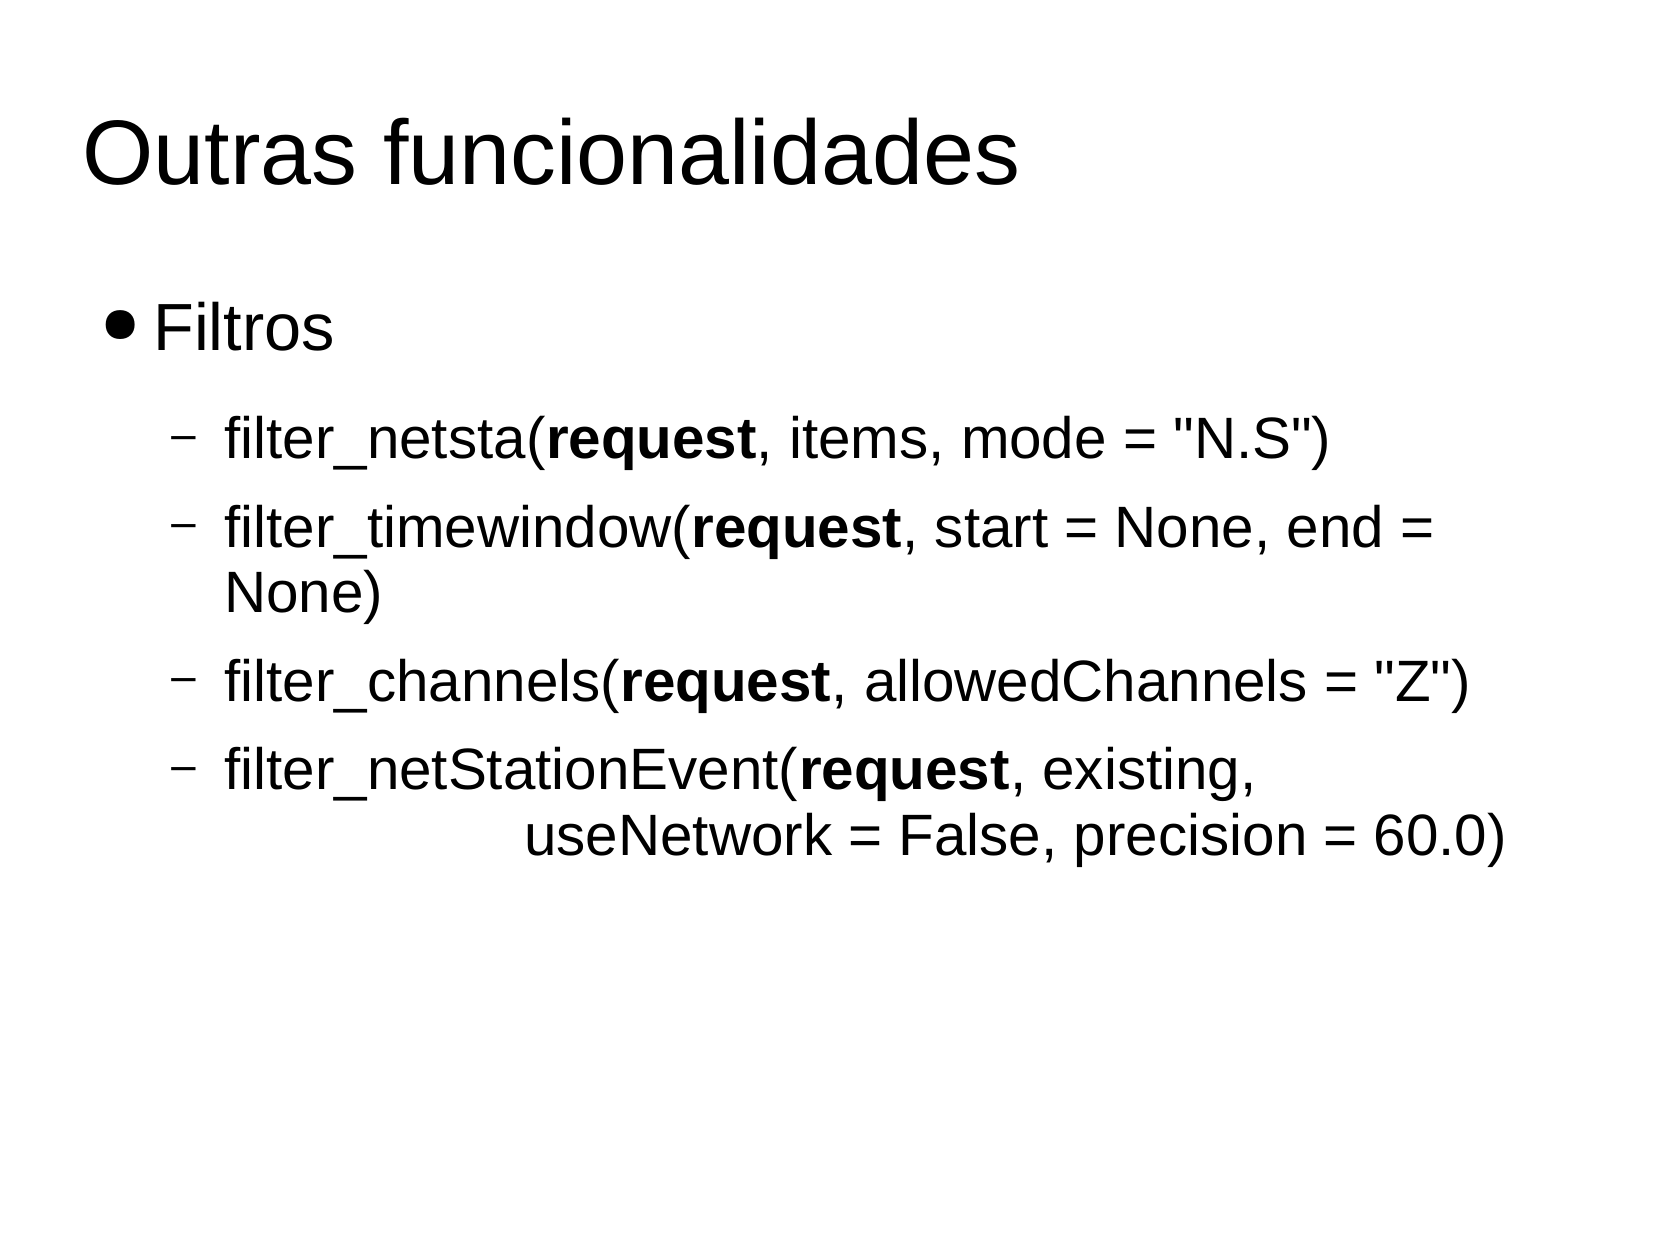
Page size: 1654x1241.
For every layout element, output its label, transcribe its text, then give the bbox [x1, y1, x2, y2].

list Filtros filter_netsta(request, items, mode = "N.S") filter_timewindow(request, start = None, end = None) filter_channels(request, allowedChannels = "Z") filter_netStationEvent(request, existing, useNetwork = False, precision = 60.0) [82, 290, 1571, 1188]
title Outras funcionalidades [82, 49, 1571, 257]
